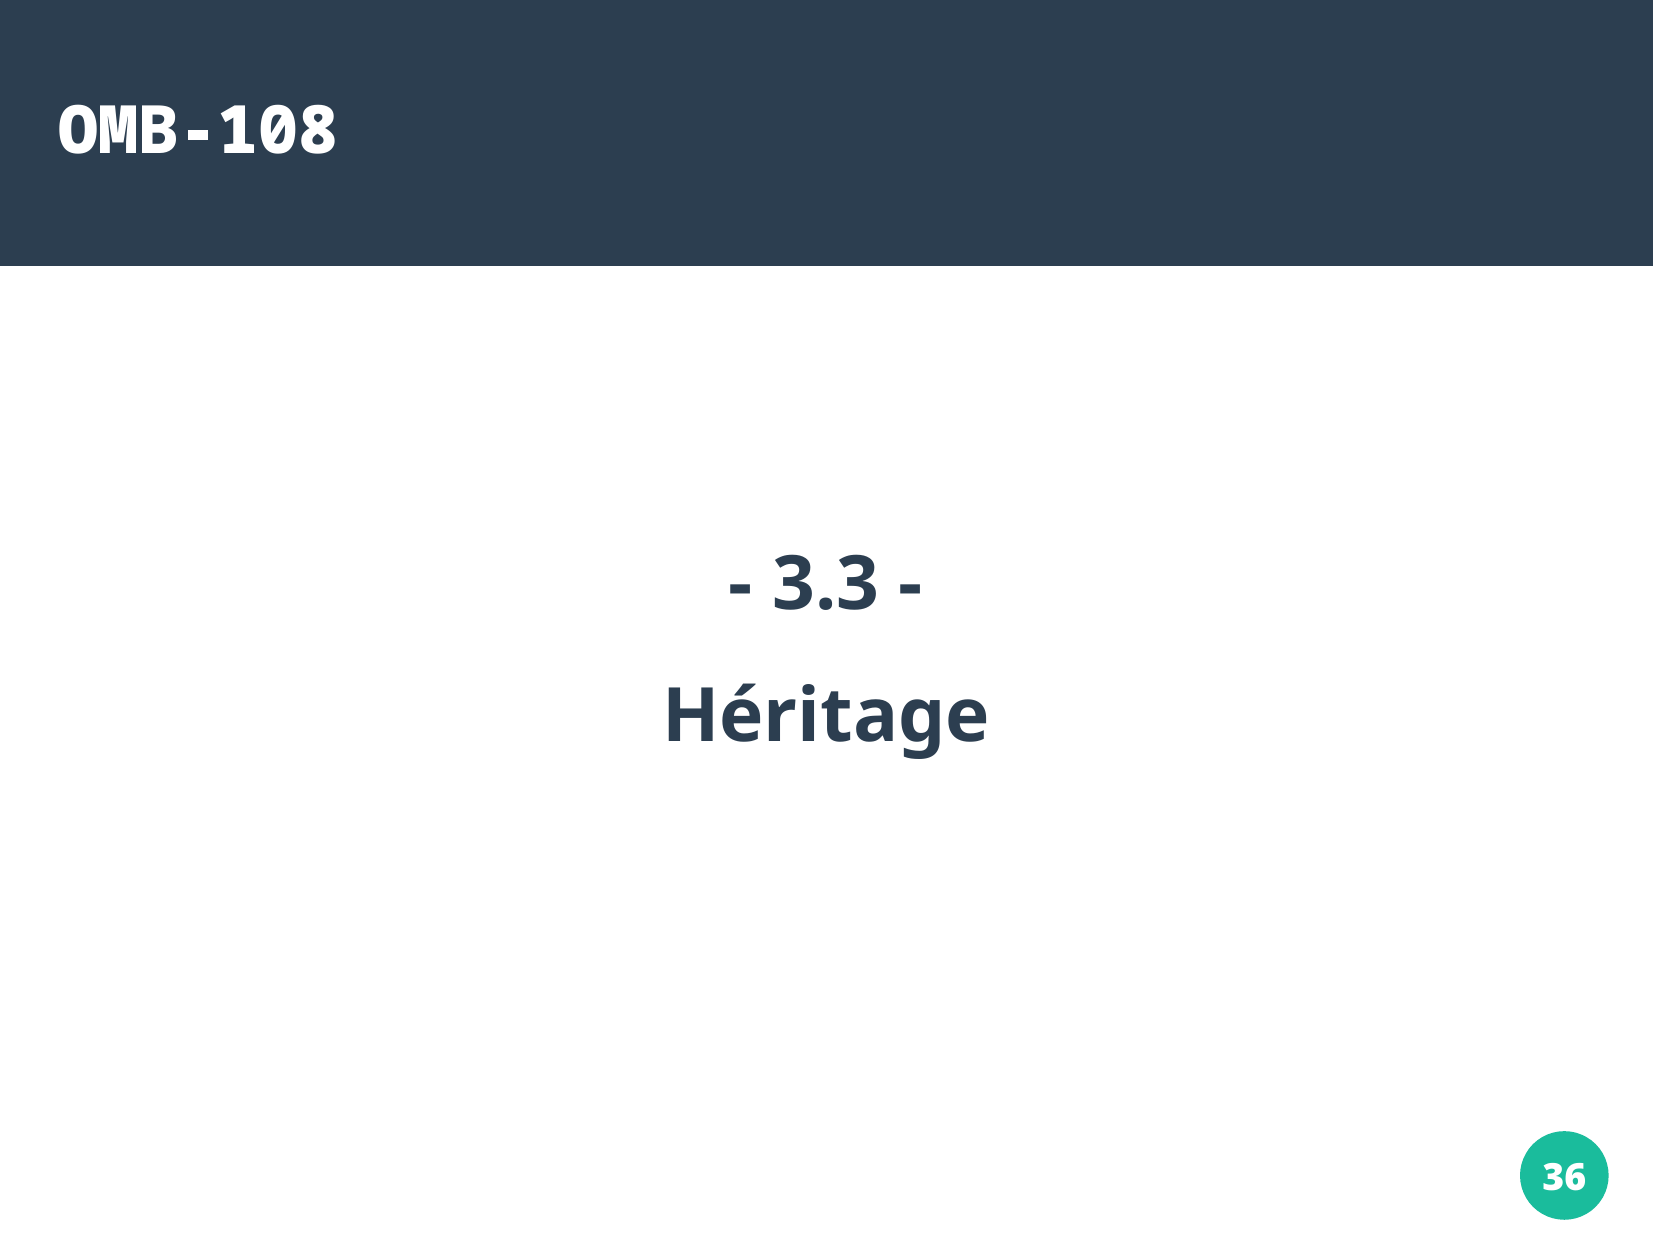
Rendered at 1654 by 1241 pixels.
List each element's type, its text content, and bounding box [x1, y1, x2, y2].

title OMB-108 [58, 49, 1594, 207]
list - 3.3 - Héritage [0, 265, 1653, 1181]
